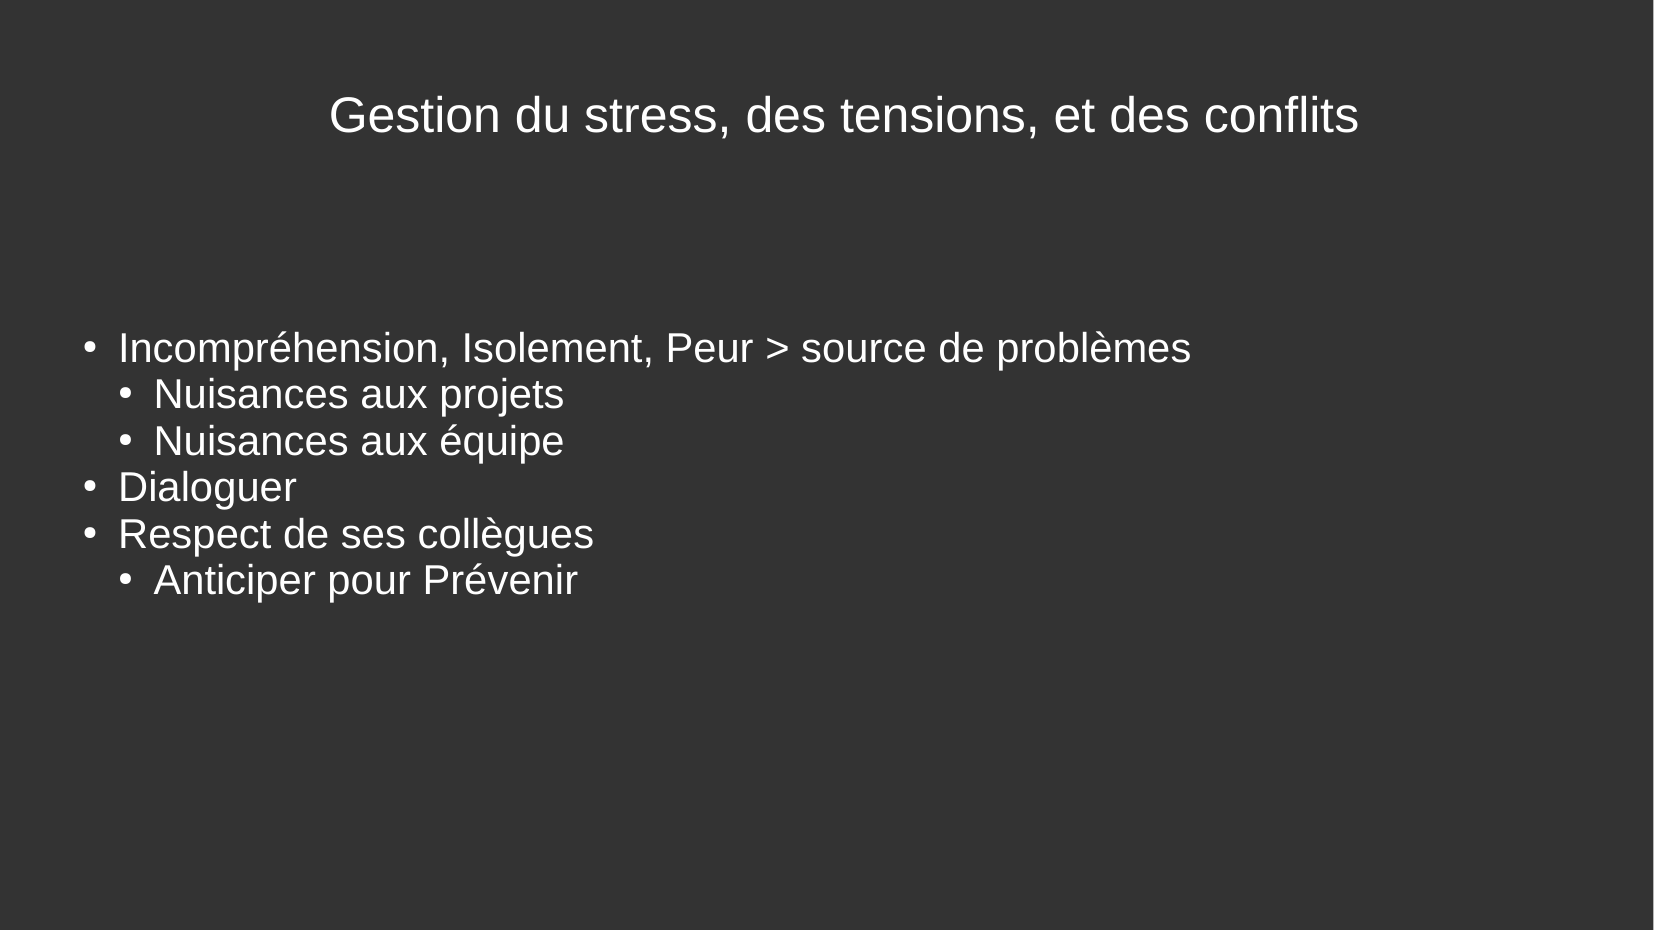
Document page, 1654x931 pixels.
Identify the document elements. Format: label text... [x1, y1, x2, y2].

subtitle Incompréhension, Isolement, Peur > source de problèmes Nuisances aux projets Nuisances aux équipe Dialoguer Respect de ses collègues Anticiper pour Prévenir [82, 217, 1571, 758]
title Gestion du stress, des tensions, et des conflits [82, 37, 1571, 193]
